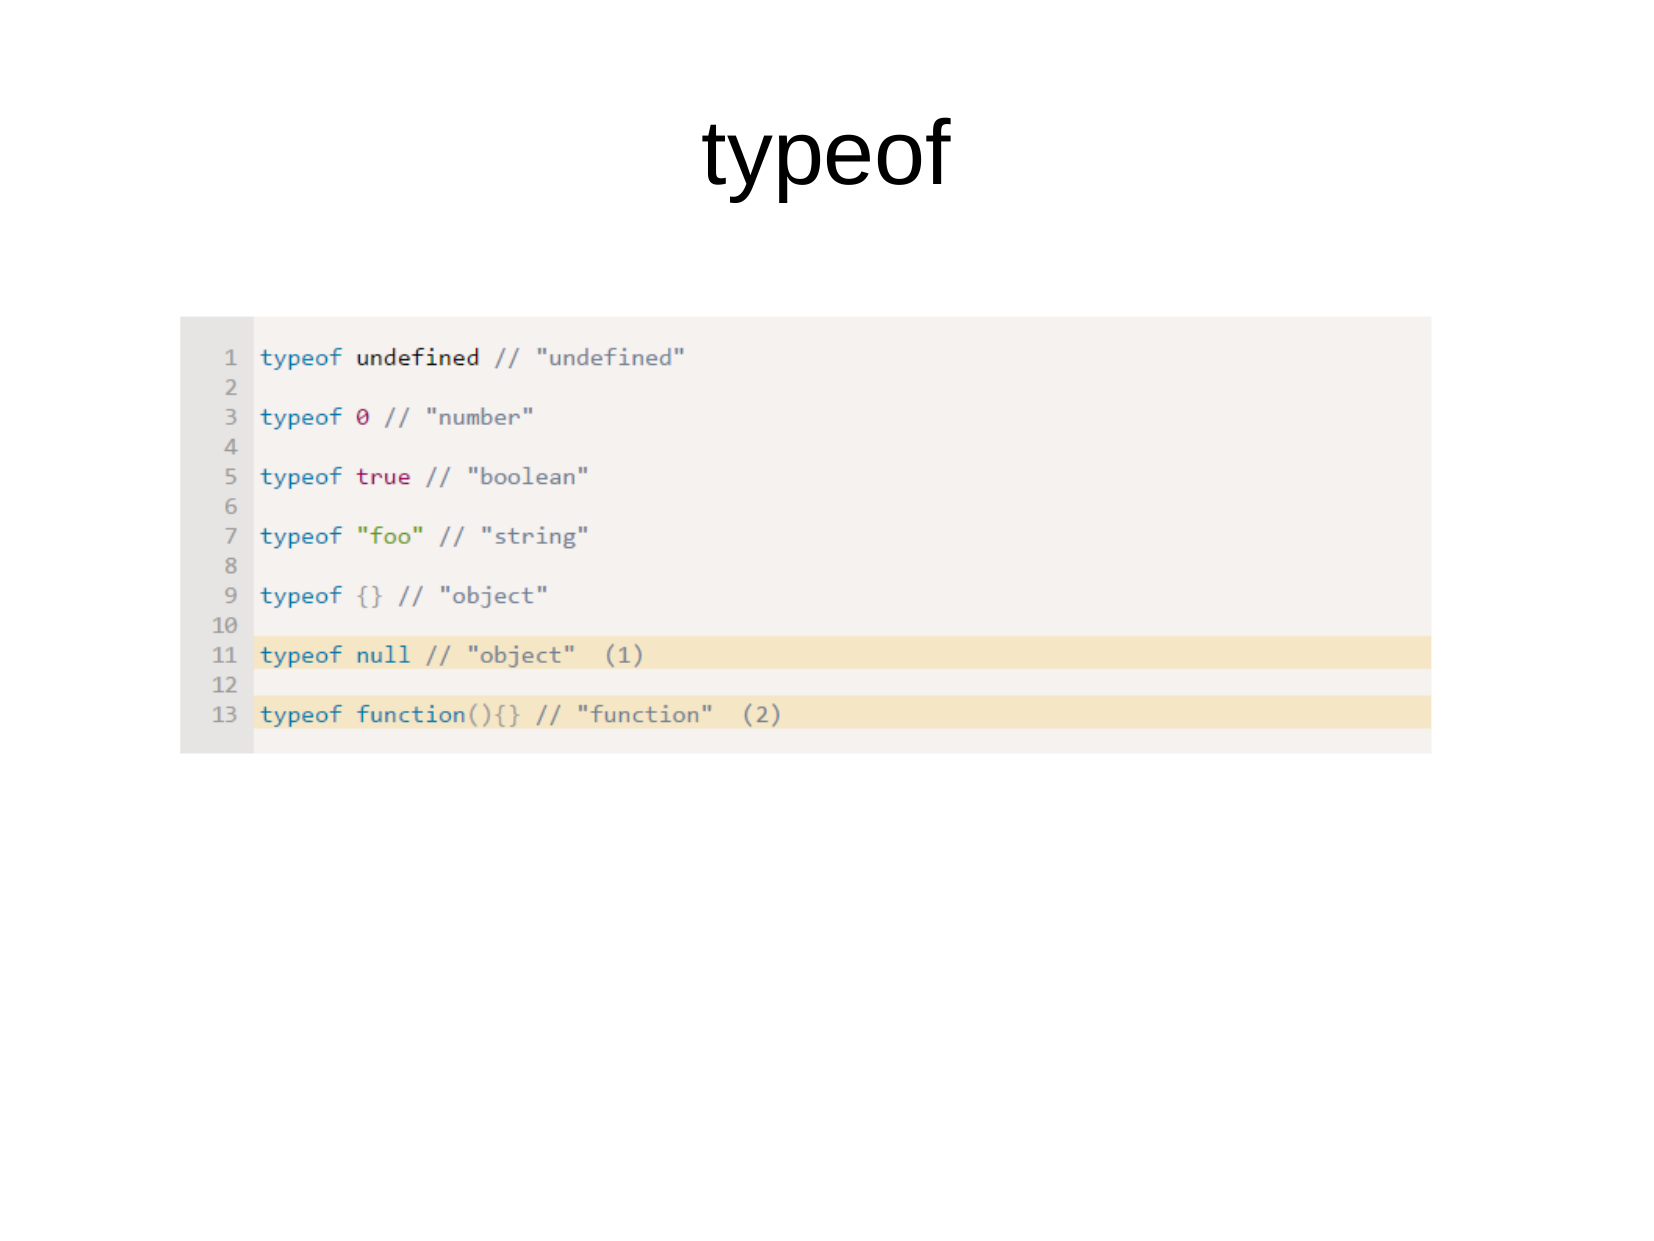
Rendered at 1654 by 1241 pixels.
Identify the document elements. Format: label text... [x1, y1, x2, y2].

title typeof [82, 49, 1571, 257]
picture [143, 295, 1477, 771]
